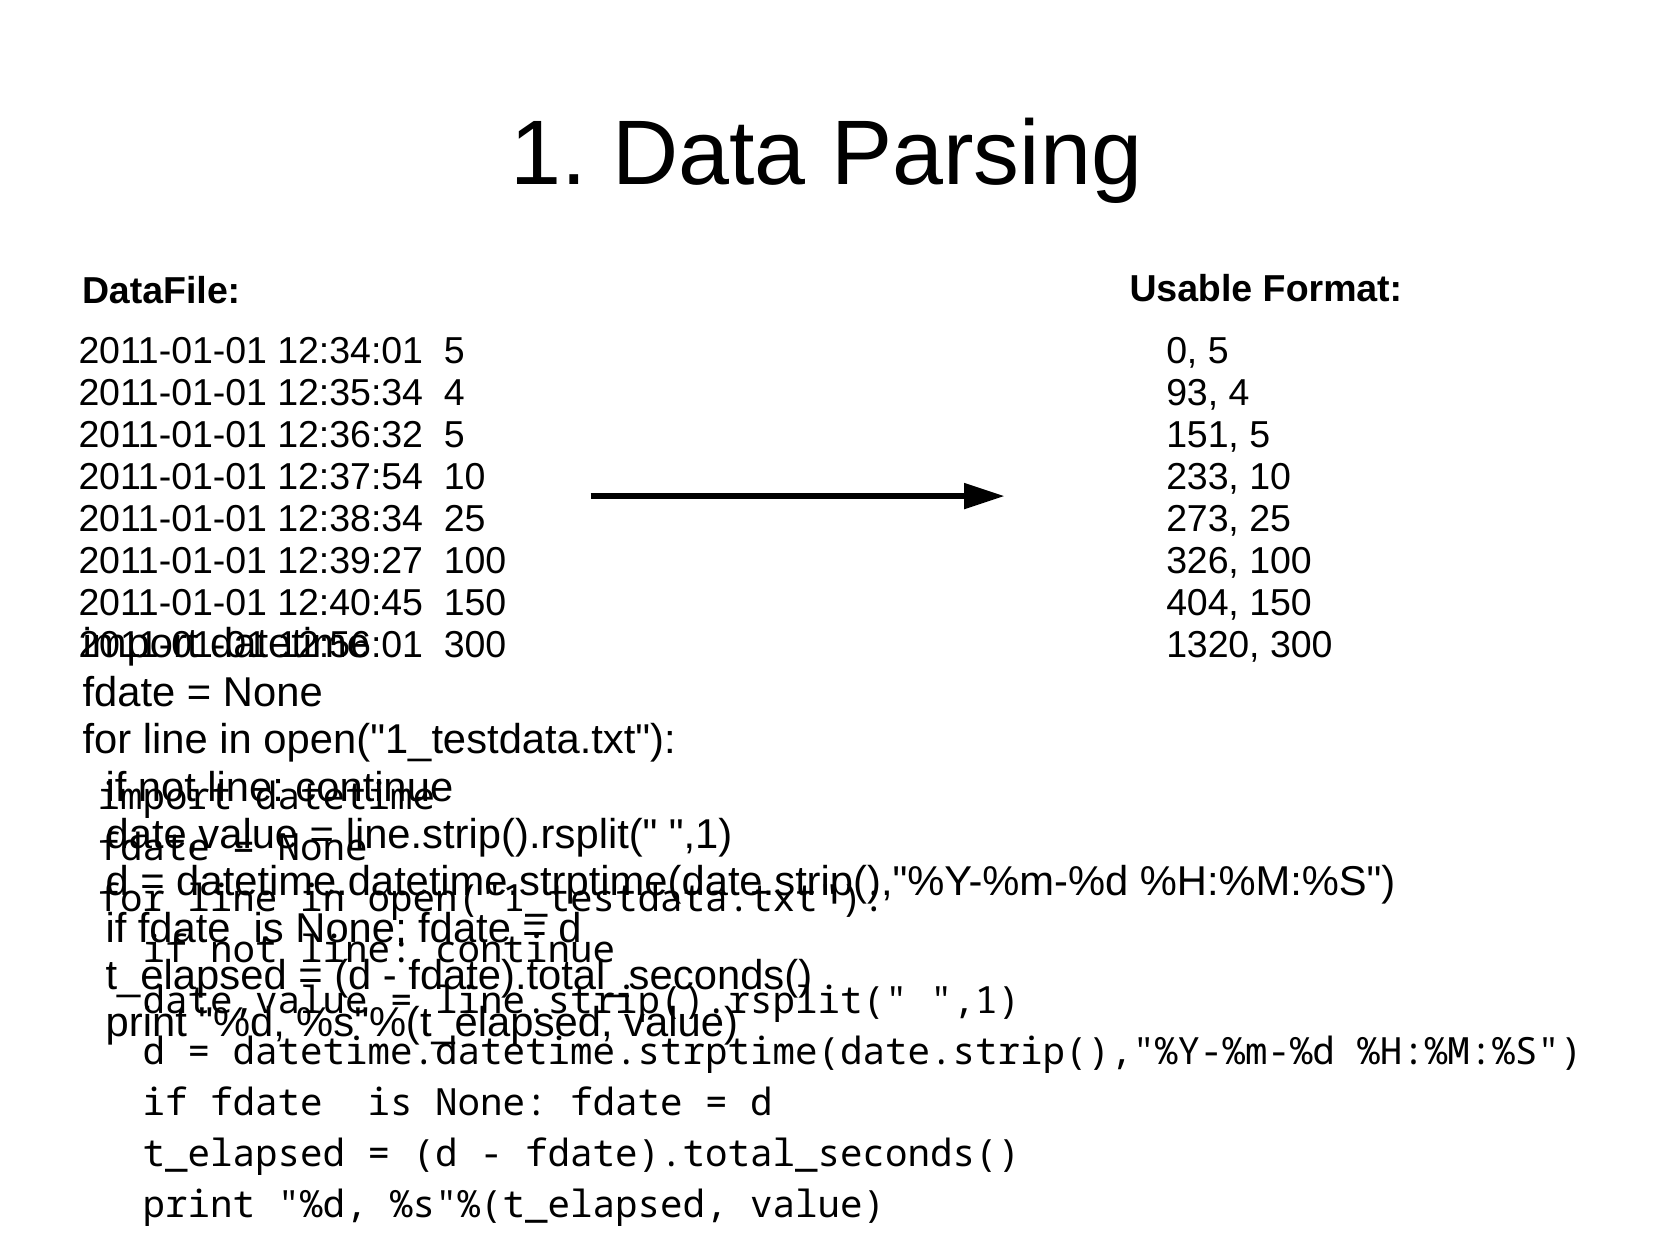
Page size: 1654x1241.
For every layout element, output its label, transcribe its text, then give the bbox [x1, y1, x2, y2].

text_box DataFile: [67, 262, 256, 319]
text_box import datetime fdate = None for line in open("1_testdata.txt"): if not line: continue date,value = line.strip().rsplit(" ",1) d = datetime.datetime.strptime(date.strip(),"%Y-%m-%d %H:%M:%S") if fdate is None: fdate = d t_elapsed = (d - fdate).total_seconds() print "%d, %s"%(t_elapsed, value) [82, 761, 1598, 1169]
text_box 2011-01-01 12:34:01 5 2011-01-01 12:35:34 4 2011-01-01 12:36:32 5 2011-01-01 12:37:54 10 2011-01-01 12:38:34 25 2011-01-01 12:39:27 100 2011-01-01 12:40:45 150 2011-01-01 12:56:01 300 [63, 322, 532, 674]
list import datetime fdate = None for line in open("1_testdata.txt"): if not line: continue date,value = line.strip().rsplit(" ",1) d = datetime.datetime.strptime(date.strip(),"%Y-%m-%d %H:%M:%S") if fdate is None: fdate = d t_elapsed = (d - fdate).total_seconds() print "%d, %s"%(t_elapsed, value) [82, 620, 1571, 761]
text_box Usable Format: [1114, 259, 1418, 317]
title 1. Data Parsing [82, 56, 1571, 250]
text_box 0, 5 93, 4 151, 5 233, 10 273, 25 326, 100 404, 150 1320, 300 [1151, 322, 1348, 674]
